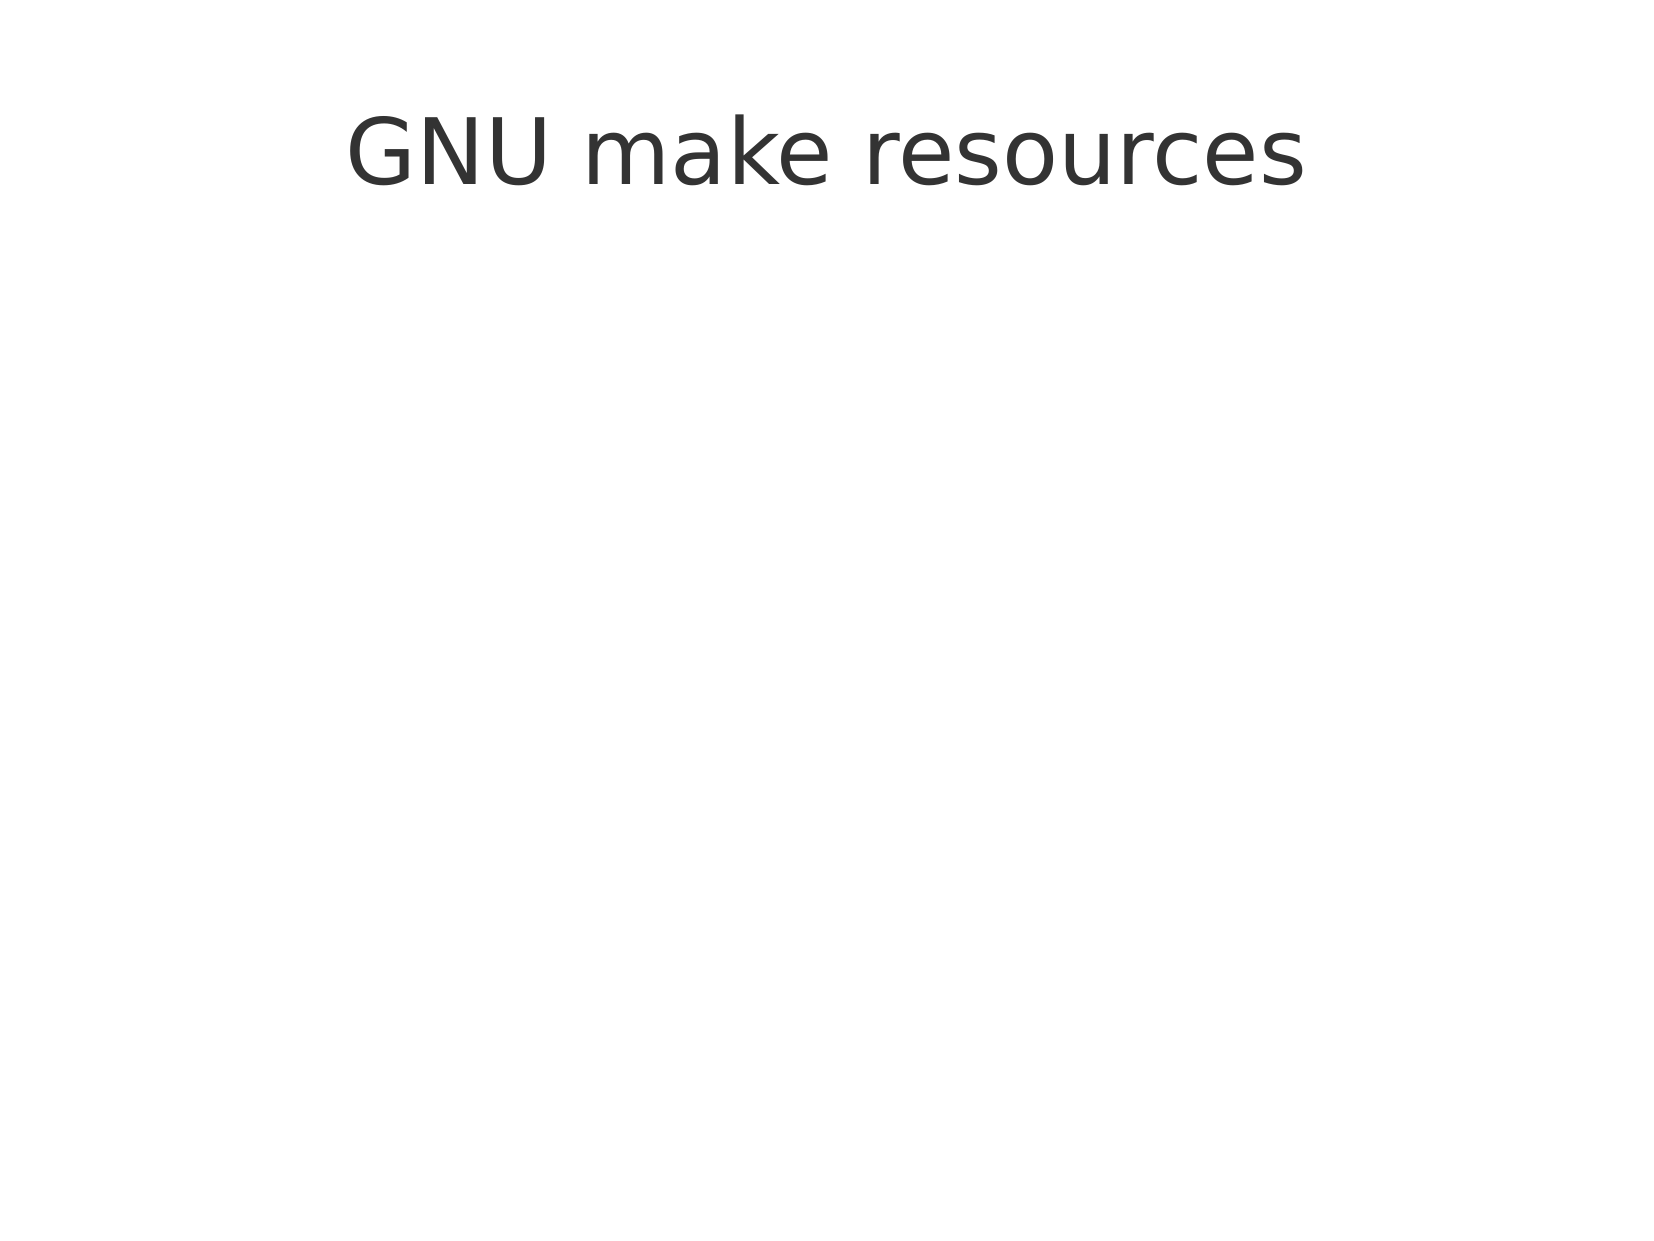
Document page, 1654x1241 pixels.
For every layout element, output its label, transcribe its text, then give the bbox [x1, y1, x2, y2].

title GNU make resources [82, 56, 1571, 250]
